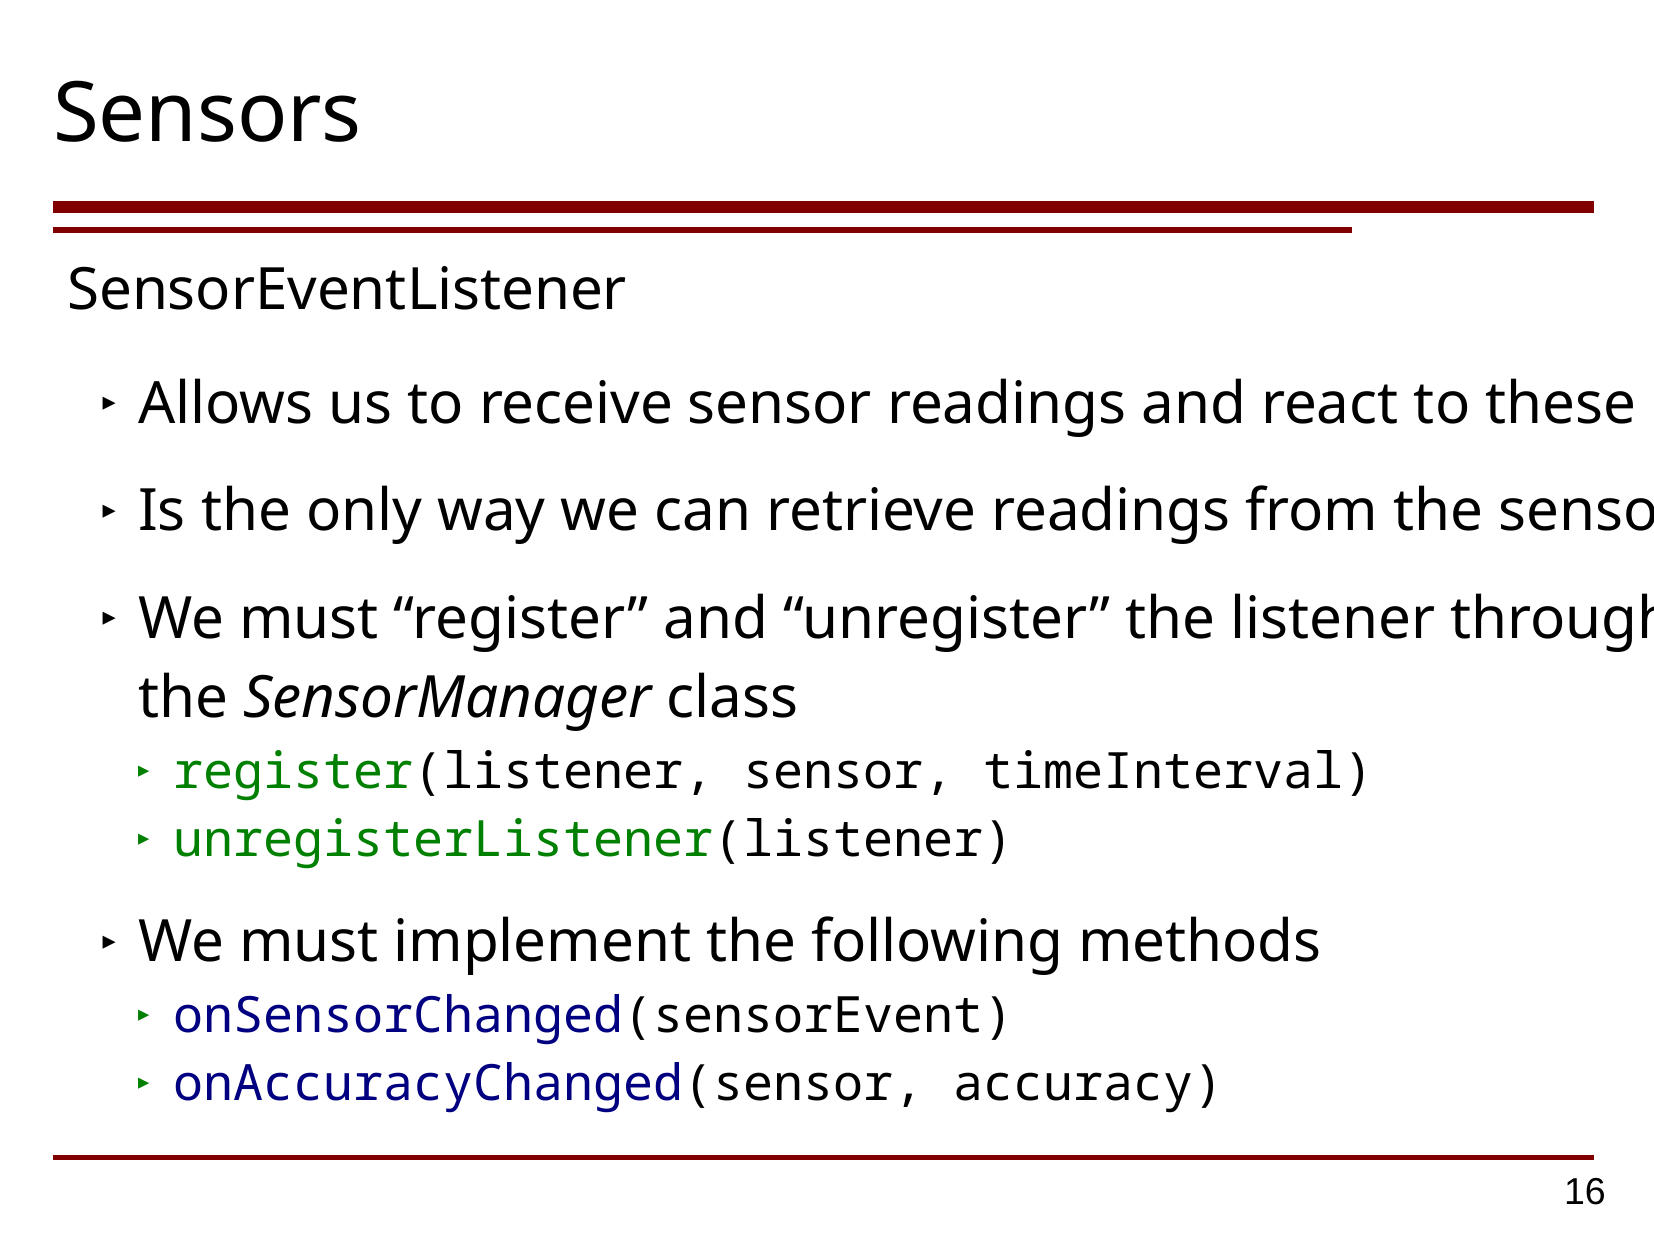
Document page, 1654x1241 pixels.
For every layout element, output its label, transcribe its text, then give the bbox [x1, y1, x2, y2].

text_box SensorEventListener Allows us to receive sensor readings and react to these Is the only way we can retrieve readings from the sensors We must “register” and “unregister” the listener through the SensorManager class register(listener, sensor, timeInterval) unregisterListener(listener) We must implement the following methods onSensorChanged(sensorEvent) onAccuracyChanged(sensor, accuracy) [52, 240, 1642, 1152]
subtitle Sensors [53, 48, 1542, 172]
text_box <número> [35, 1163, 1654, 1221]
